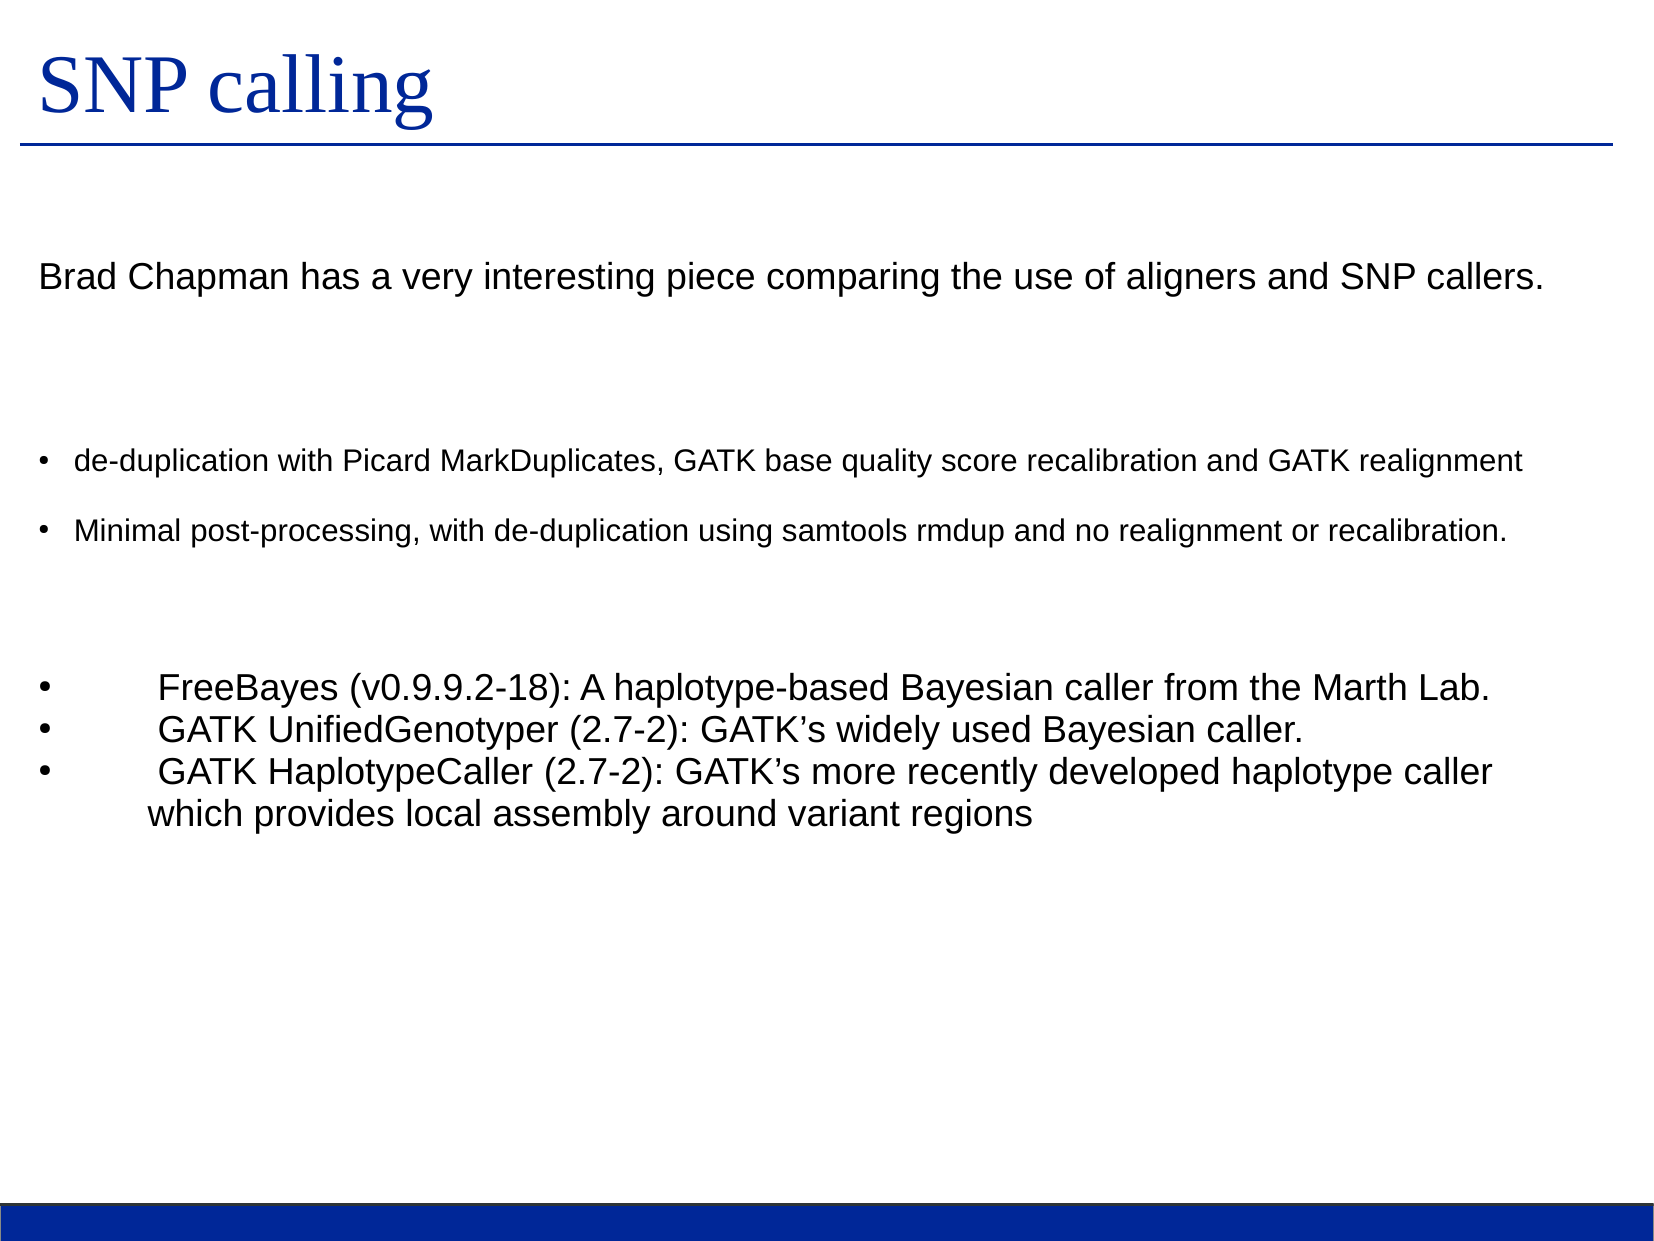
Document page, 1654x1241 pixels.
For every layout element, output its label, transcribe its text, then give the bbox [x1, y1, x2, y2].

text_box Brad Chapman has a very interesting piece comparing the use of aligners and SNP callers. de-duplication with Picard MarkDuplicates, GATK base quality score recalibration and GATK realignment Minimal post-processing, with de-duplication using samtools rmdup and no realignment or recalibration. FreeBayes (v0.9.9.2-18): A haplotype-based Bayesian caller from the Marth Lab. GATK UnifiedGenotyper (2.7-2): GATK’s widely used Bayesian caller. GATK HaplotypeCaller (2.7-2): GATK’s more recently developed haplotype caller which provides local assembly around variant regions [23, 248, 1571, 1010]
title SNP calling [37, 0, 1609, 188]
